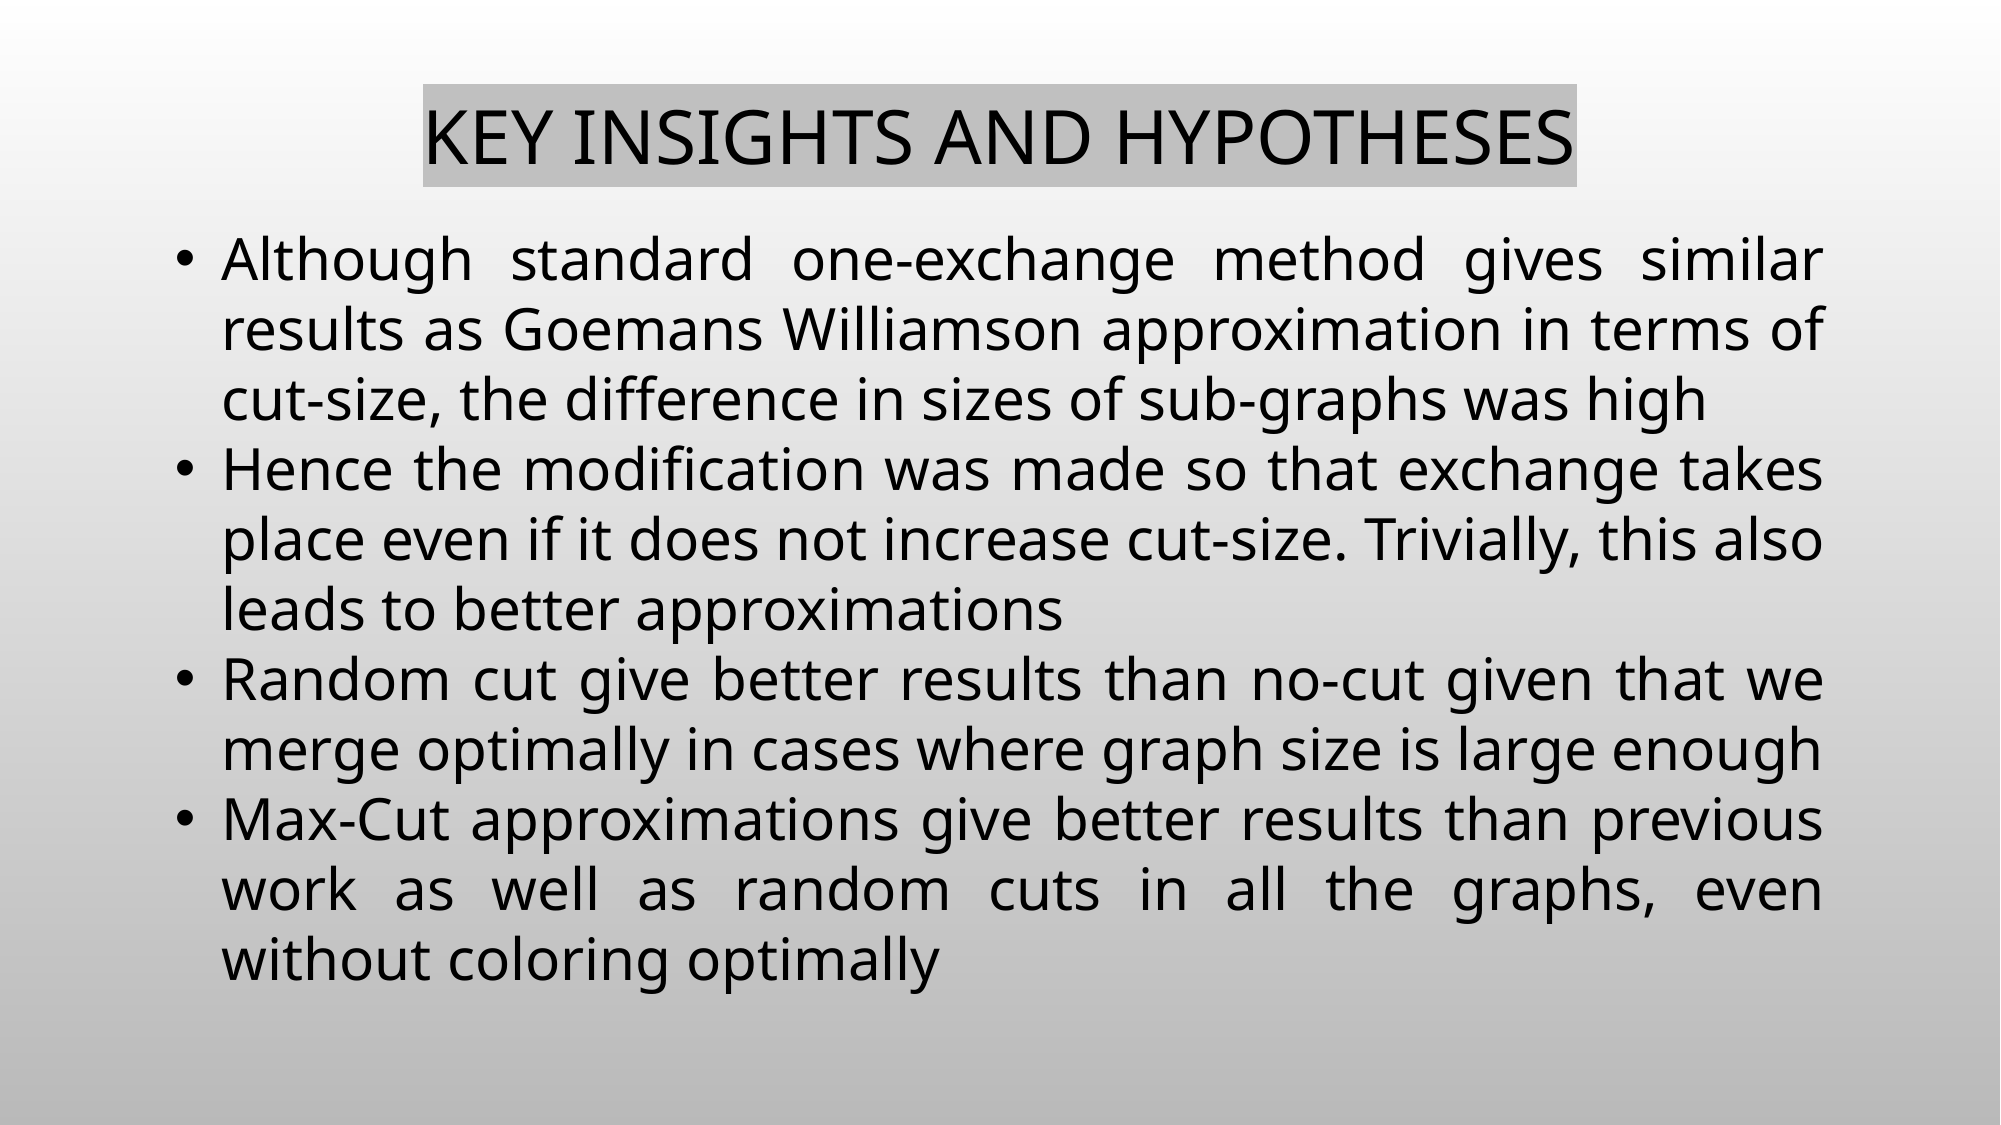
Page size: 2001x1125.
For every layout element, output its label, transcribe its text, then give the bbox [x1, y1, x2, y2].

title key insights and hypotheses [175, 81, 1825, 189]
text_box Although standard one-exchange method gives similar results as Goemans Williamson approximation in terms of cut-size, the difference in sizes of sub-graphs was high Hence the modification was made so that exchange takes place even if it does not increase cut-size. Trivially, this also leads to better approximations Random cut give better results than no-cut given that we merge optimally in cases where graph size is large enough Max-Cut approximations give better results than previous work as well as random cuts in all the graphs, even without coloring optimally [160, 214, 1840, 1000]
